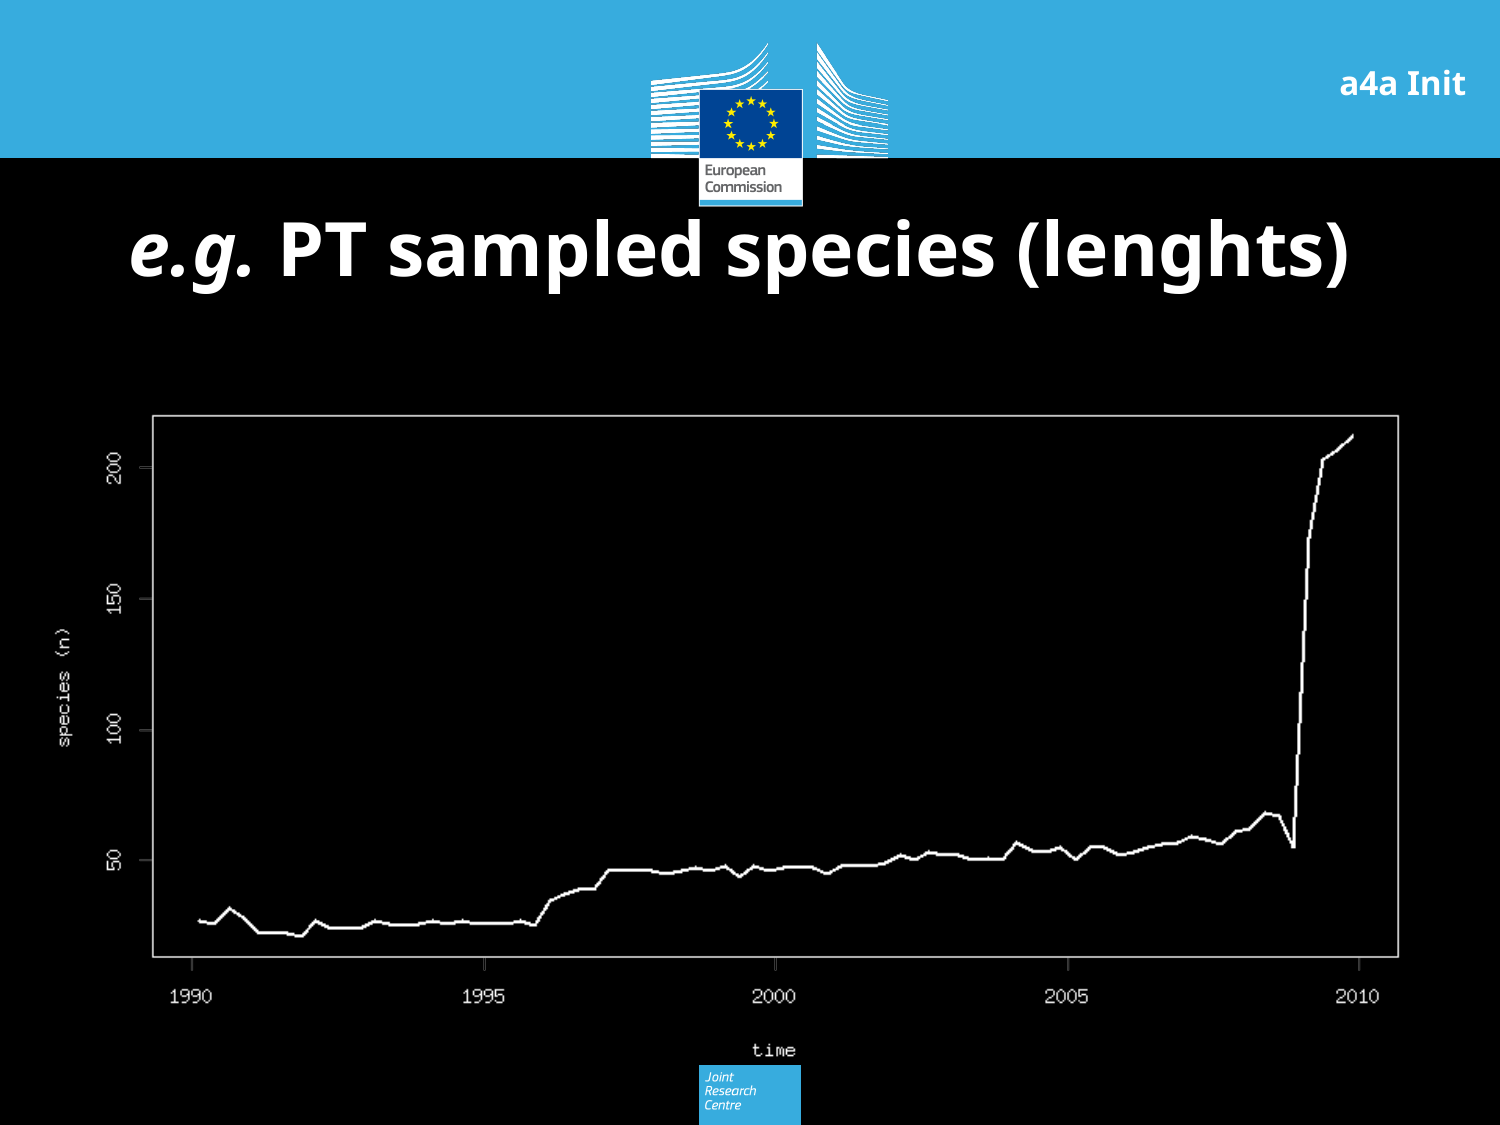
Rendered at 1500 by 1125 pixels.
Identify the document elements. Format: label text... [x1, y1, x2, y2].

picture [46, 309, 1454, 1125]
picture [651, 42, 888, 143]
title e.g. PT sampled species (lenghts) [0, 143, 1500, 352]
title a4a Init [1091, 29, 1482, 136]
